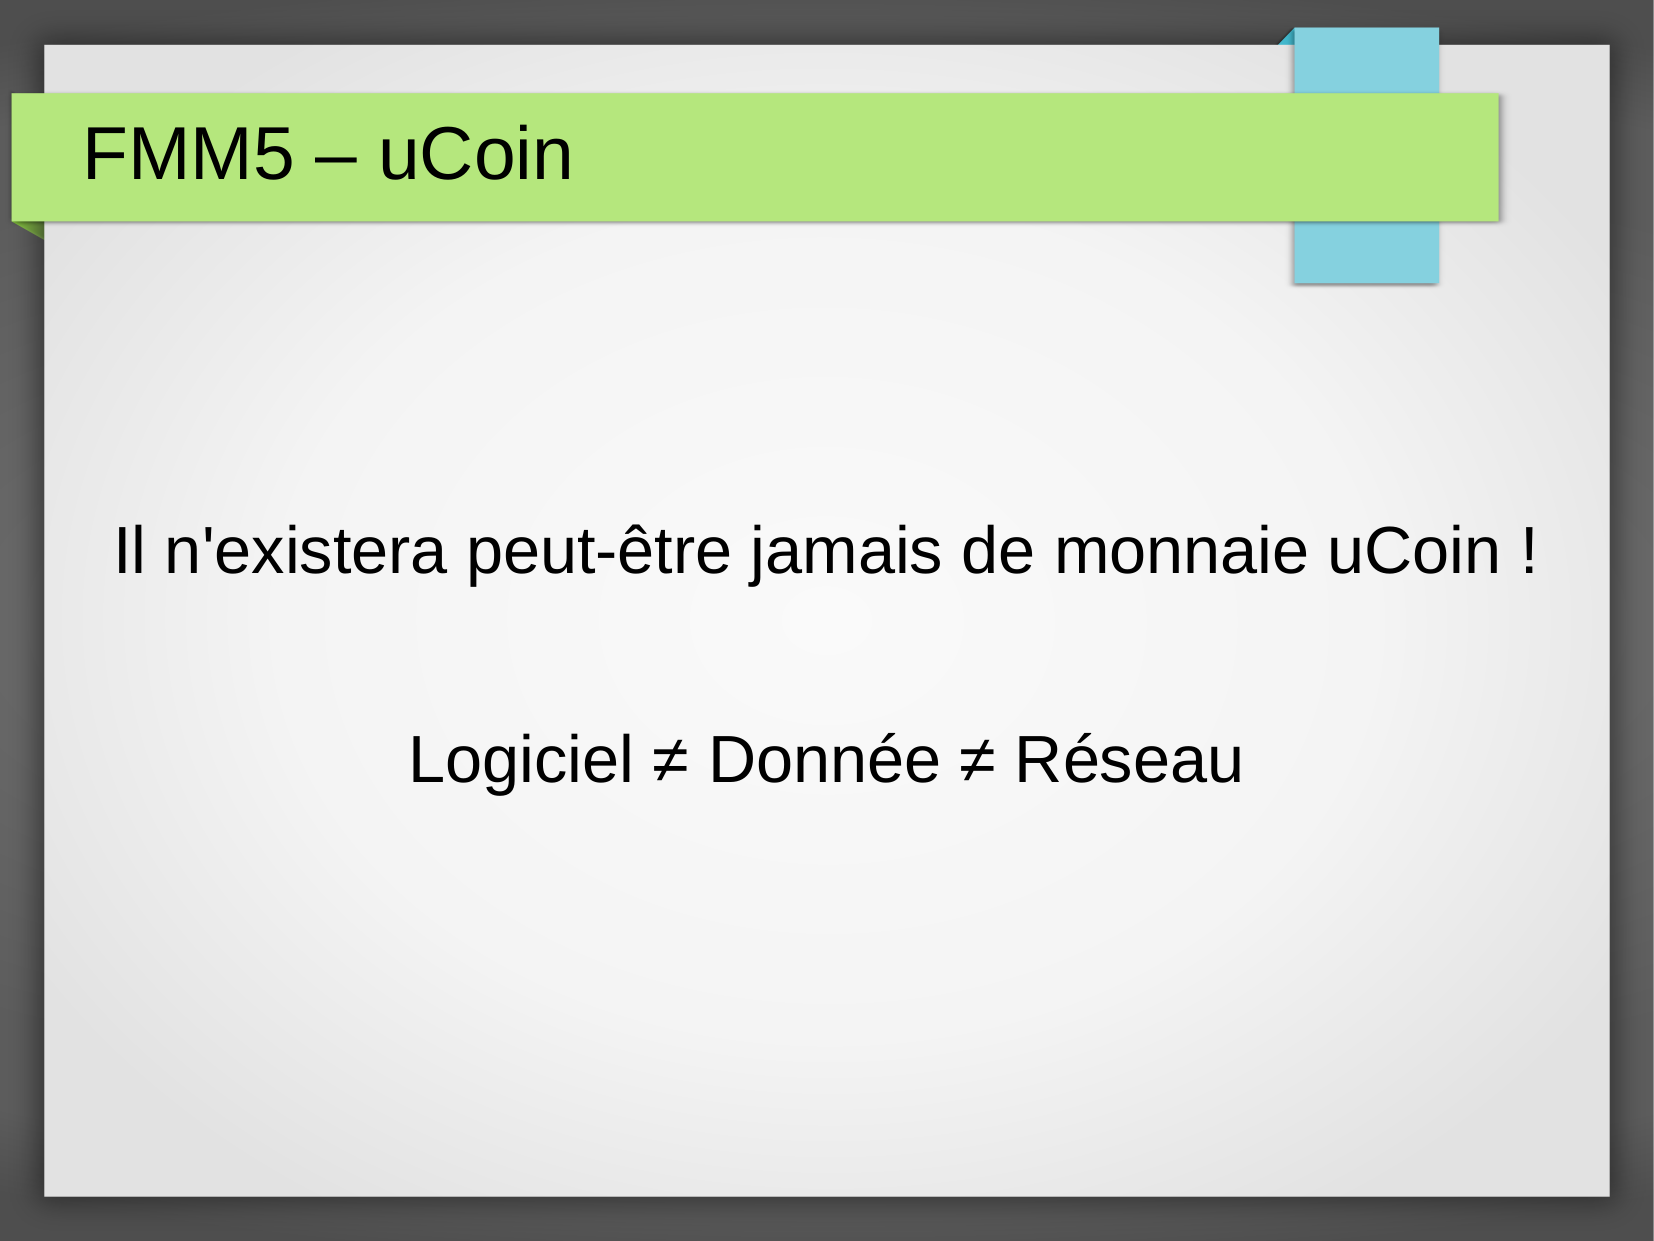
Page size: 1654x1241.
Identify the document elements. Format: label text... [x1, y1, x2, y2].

picture [0, 0, 1654, 1241]
title FMM5 – uCoin [82, 94, 1264, 213]
list Il n'existera peut-être jamais de monnaie uCoin ! Logiciel ≠ Donnée ≠ Réseau [82, 295, 1571, 1015]
